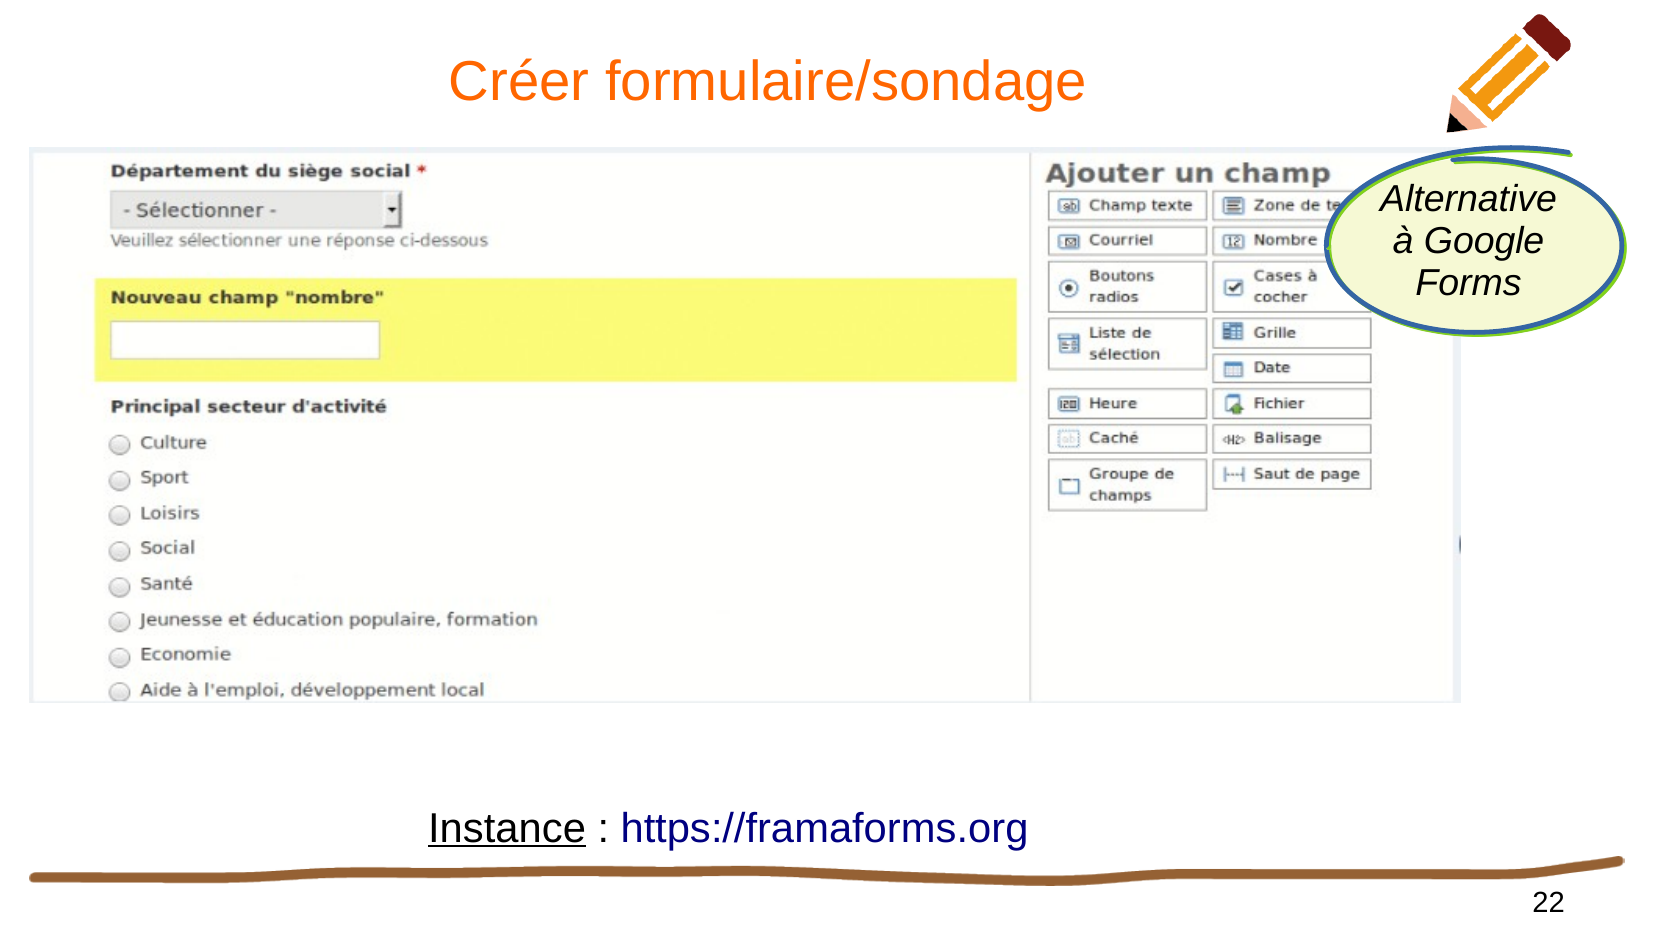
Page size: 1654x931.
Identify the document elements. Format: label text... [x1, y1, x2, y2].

picture [1446, 14, 1571, 133]
picture [29, 147, 1461, 703]
picture [29, 856, 1625, 886]
text_box [1332, 193, 1365, 300]
text_box Alternative à Google Forms [1365, 170, 1625, 333]
text_box [1411, 159, 1529, 170]
text_box Instance : https://framaforms.org [413, 797, 1044, 859]
title Créer formulaire/sondage [88, 29, 1447, 133]
